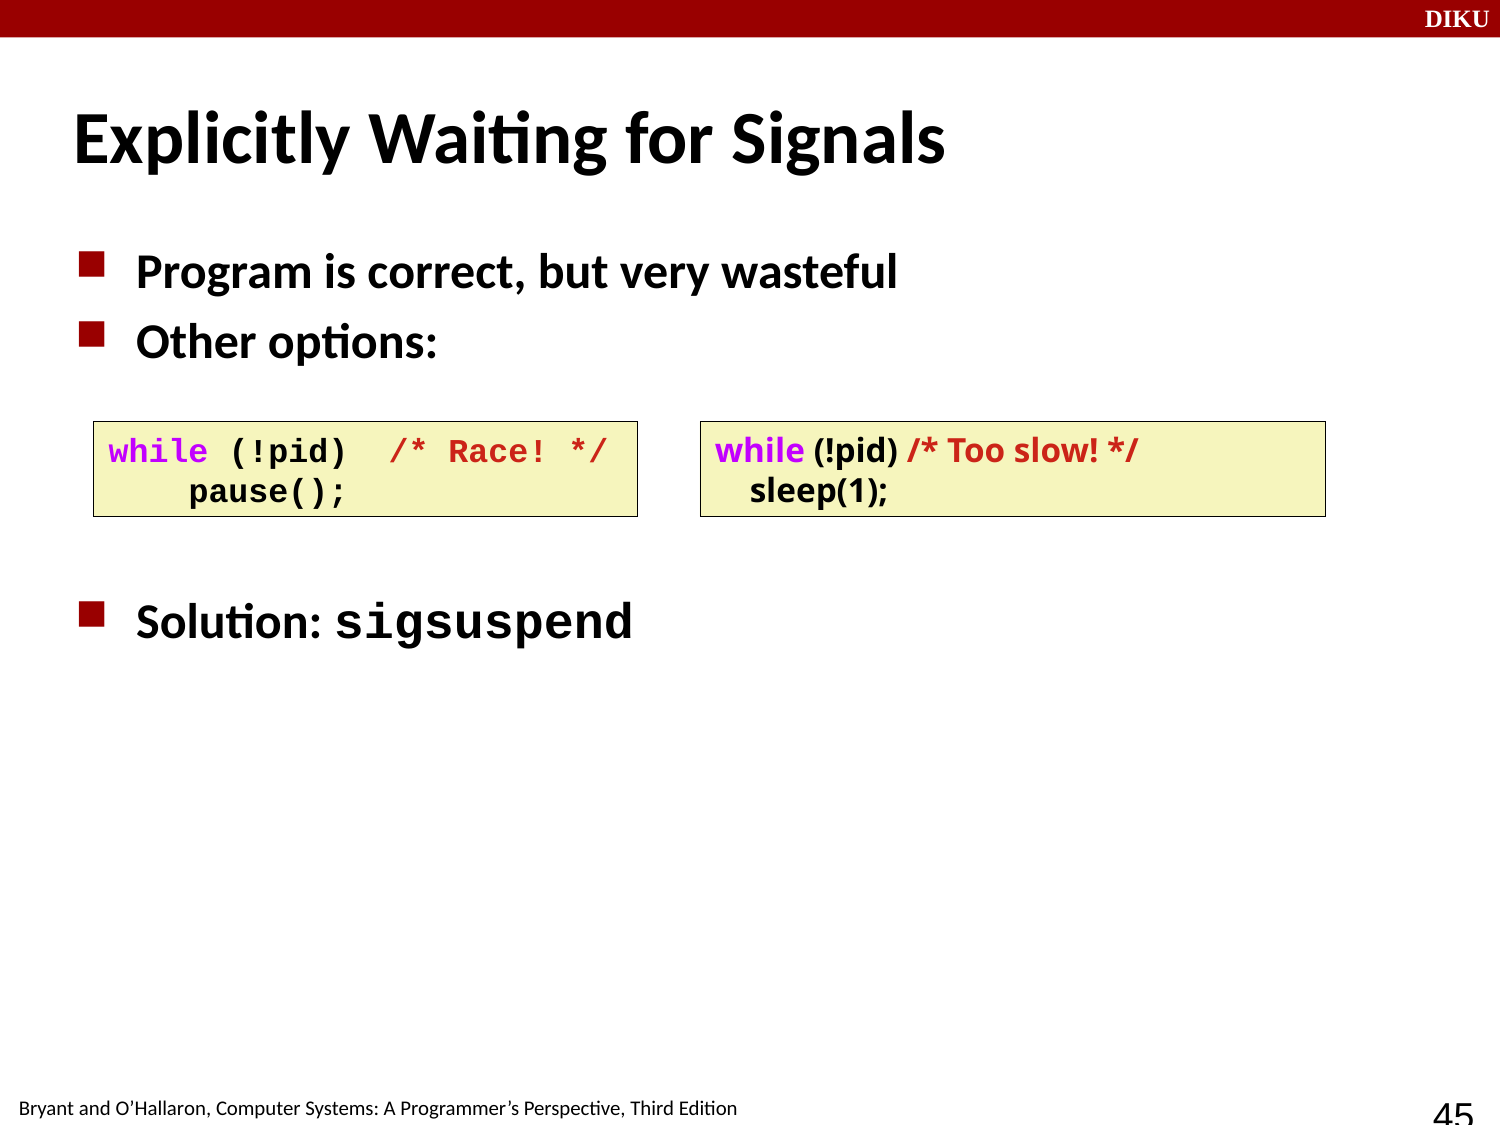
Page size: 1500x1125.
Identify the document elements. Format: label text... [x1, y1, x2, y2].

text_box Explicitly Waiting for Signals [58, 71, 1450, 197]
text_box Program is correct, but very wasteful Other options: Solution: sigsuspend [65, 230, 1361, 313]
text_box while (!pid) /* Race! */ pause(); [93, 421, 638, 517]
text_box while (!pid) /* Too slow! */ sleep(1); [699, 421, 1325, 517]
